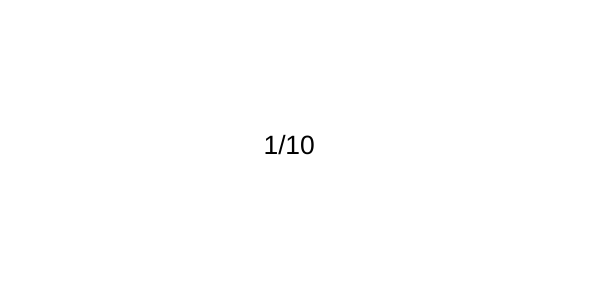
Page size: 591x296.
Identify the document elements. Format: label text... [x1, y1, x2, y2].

subtitle 1/10 [23, 0, 556, 292]
